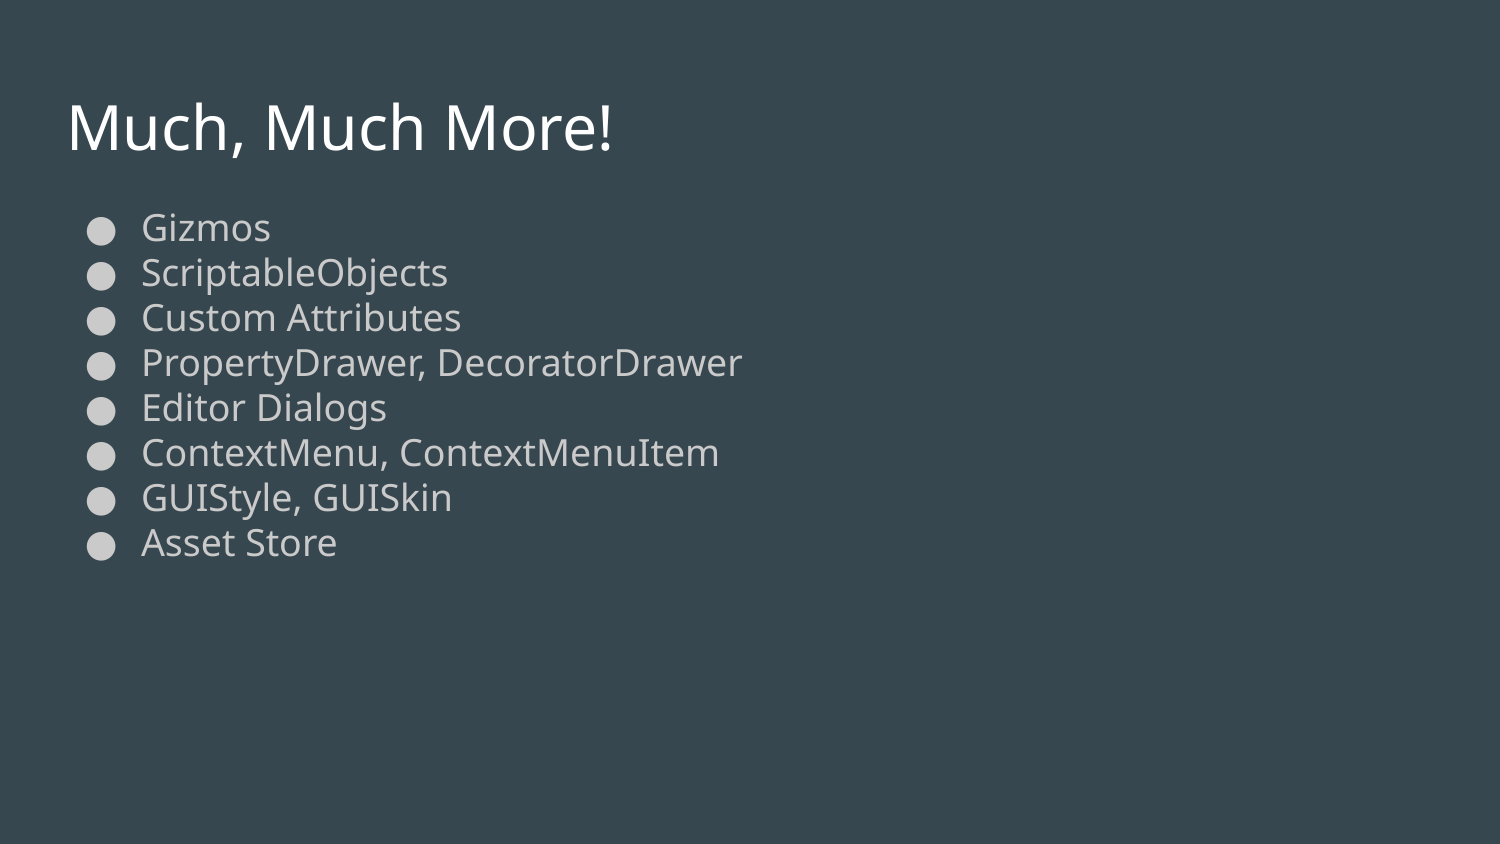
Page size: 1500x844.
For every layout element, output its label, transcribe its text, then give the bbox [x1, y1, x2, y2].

list Gizmos ScriptableObjects Custom Attributes PropertyDrawer, DecoratorDrawer Editor Dialogs ContextMenu, ContextMenuItem GUIStyle, GUISkin Asset Store [51, 189, 1449, 750]
title Much, Much More! [51, 72, 1449, 167]
